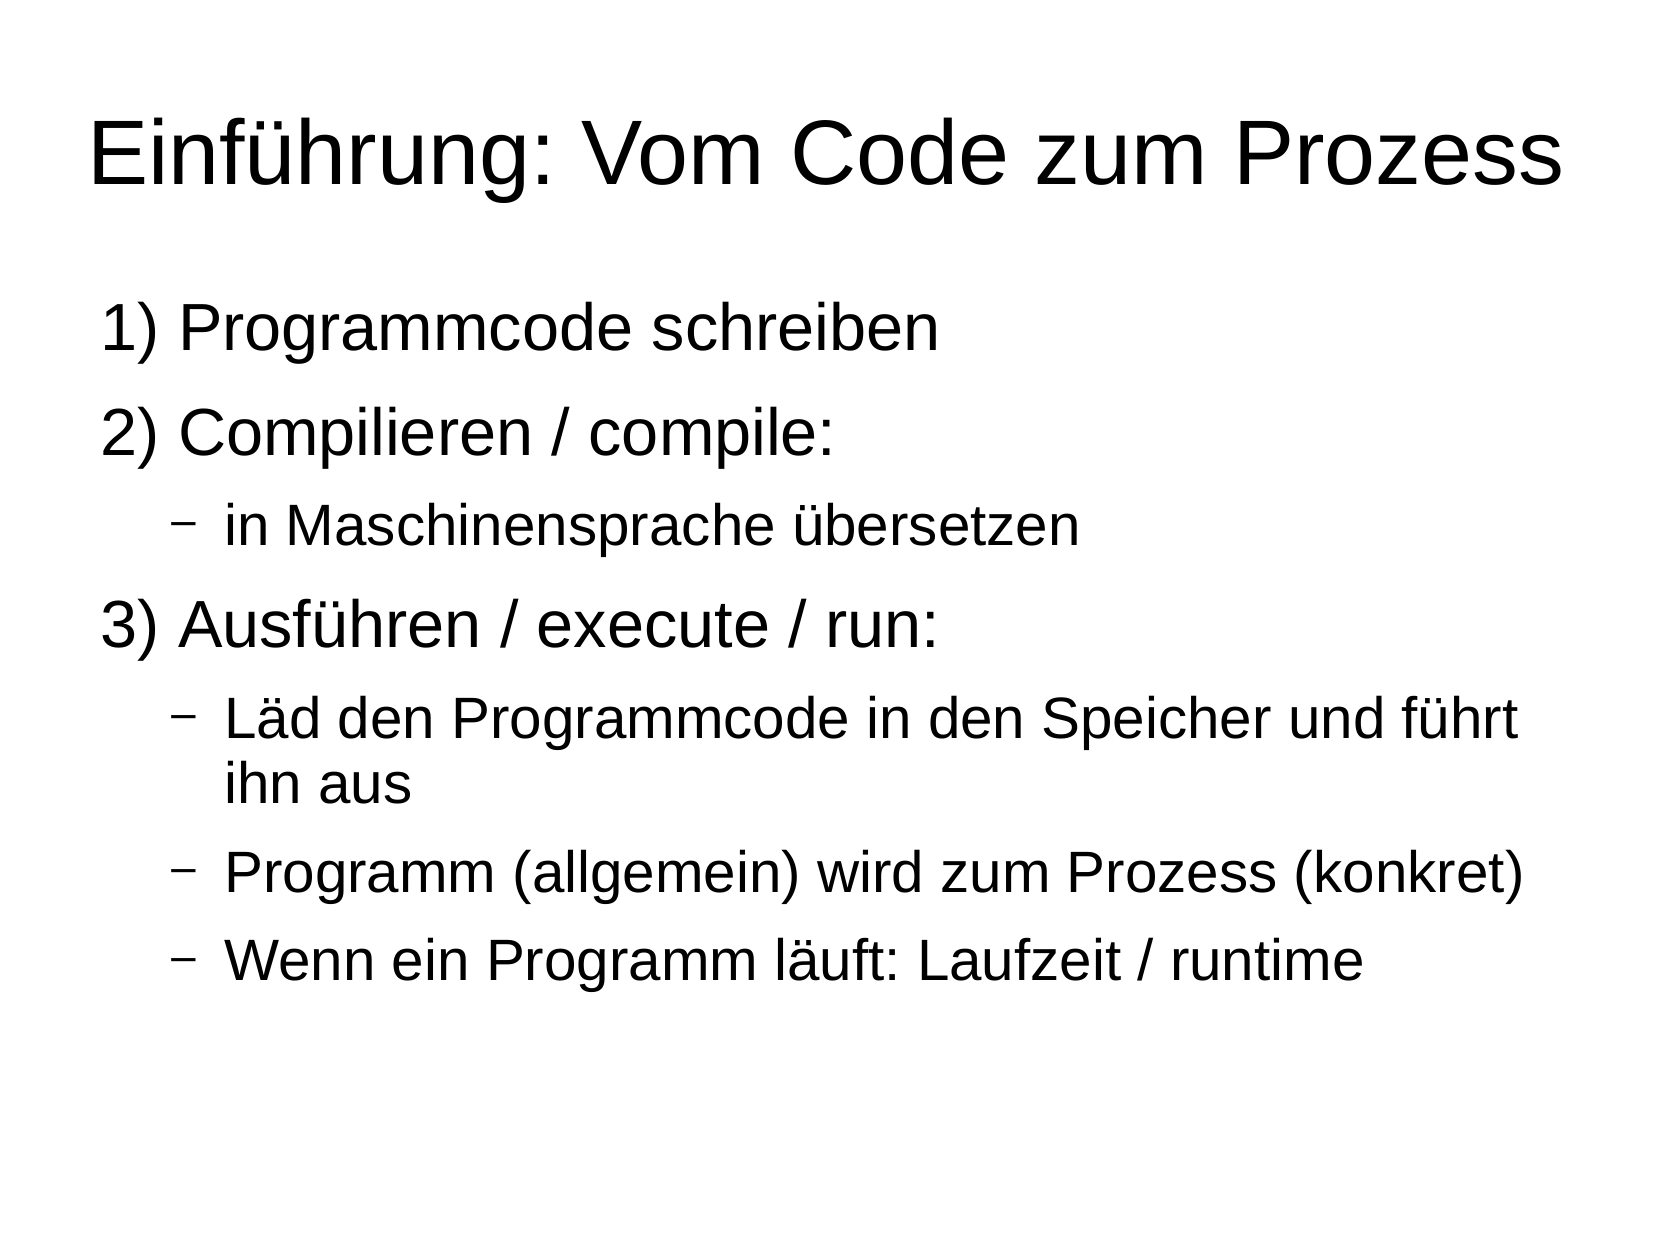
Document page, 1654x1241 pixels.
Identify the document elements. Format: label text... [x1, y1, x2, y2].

title Einführung: Vom Code zum Prozess [82, 49, 1571, 257]
list Programmcode schreiben Compilieren / compile: in Maschinensprache übersetzen Ausführen / execute / run: Läd den Programmcode in den Speicher und führt ihn aus Programm (allgemein) wird zum Prozess (konkret) Wenn ein Programm läuft: Laufzeit / runtime [82, 290, 1571, 1216]
